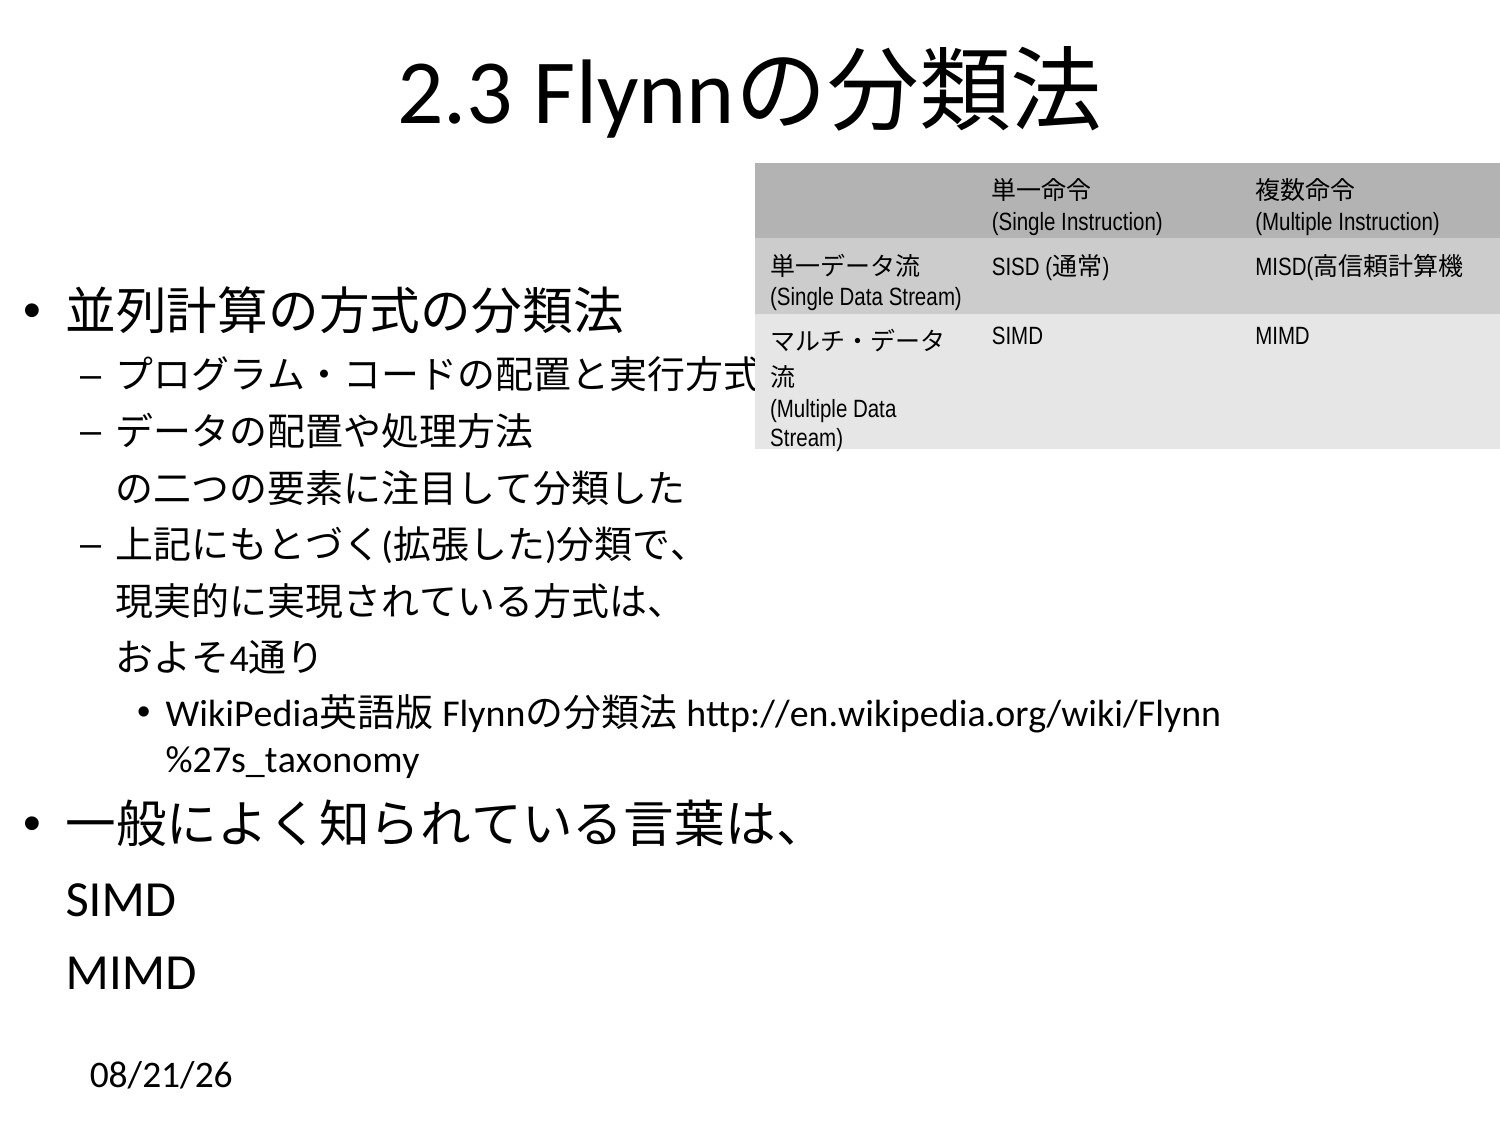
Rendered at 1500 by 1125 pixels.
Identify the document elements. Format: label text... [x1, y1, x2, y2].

list 並列計算の方式の分類法 プログラム・コードの配置と実行方式 データの配置や処理方法 の二つの要素に注目して分類した 上記にもとづく(拡張した)分類で、 現実的に実現されている方式は、 およそ4通り WikiPedia英語版 Flynnの分類法 http://en.wikipedia.org/wiki/Flynn%27s_taxonomy 一般によく知られている言葉は、 SIMD MIMD [8, 271, 1359, 1015]
table_header [755, 163, 977, 238]
table_cell SIMD [977, 314, 1241, 449]
table_cell SISD (通常) [977, 238, 1241, 314]
title 2.3 Flynnの分類法 [75, 21, 1426, 154]
table_cell MISD(高信頼計算機 [1241, 238, 1500, 314]
table_header 複数命令 (Multiple Instruction) [1241, 163, 1500, 238]
table_cell マルチ・データ流 (Multiple Data Stream) [755, 314, 977, 449]
table_cell MIMD [1241, 314, 1500, 449]
table_cell 単一データ流 (Single Data Stream) [755, 238, 977, 314]
table_header 単一命令 (Single Instruction) [977, 163, 1241, 238]
